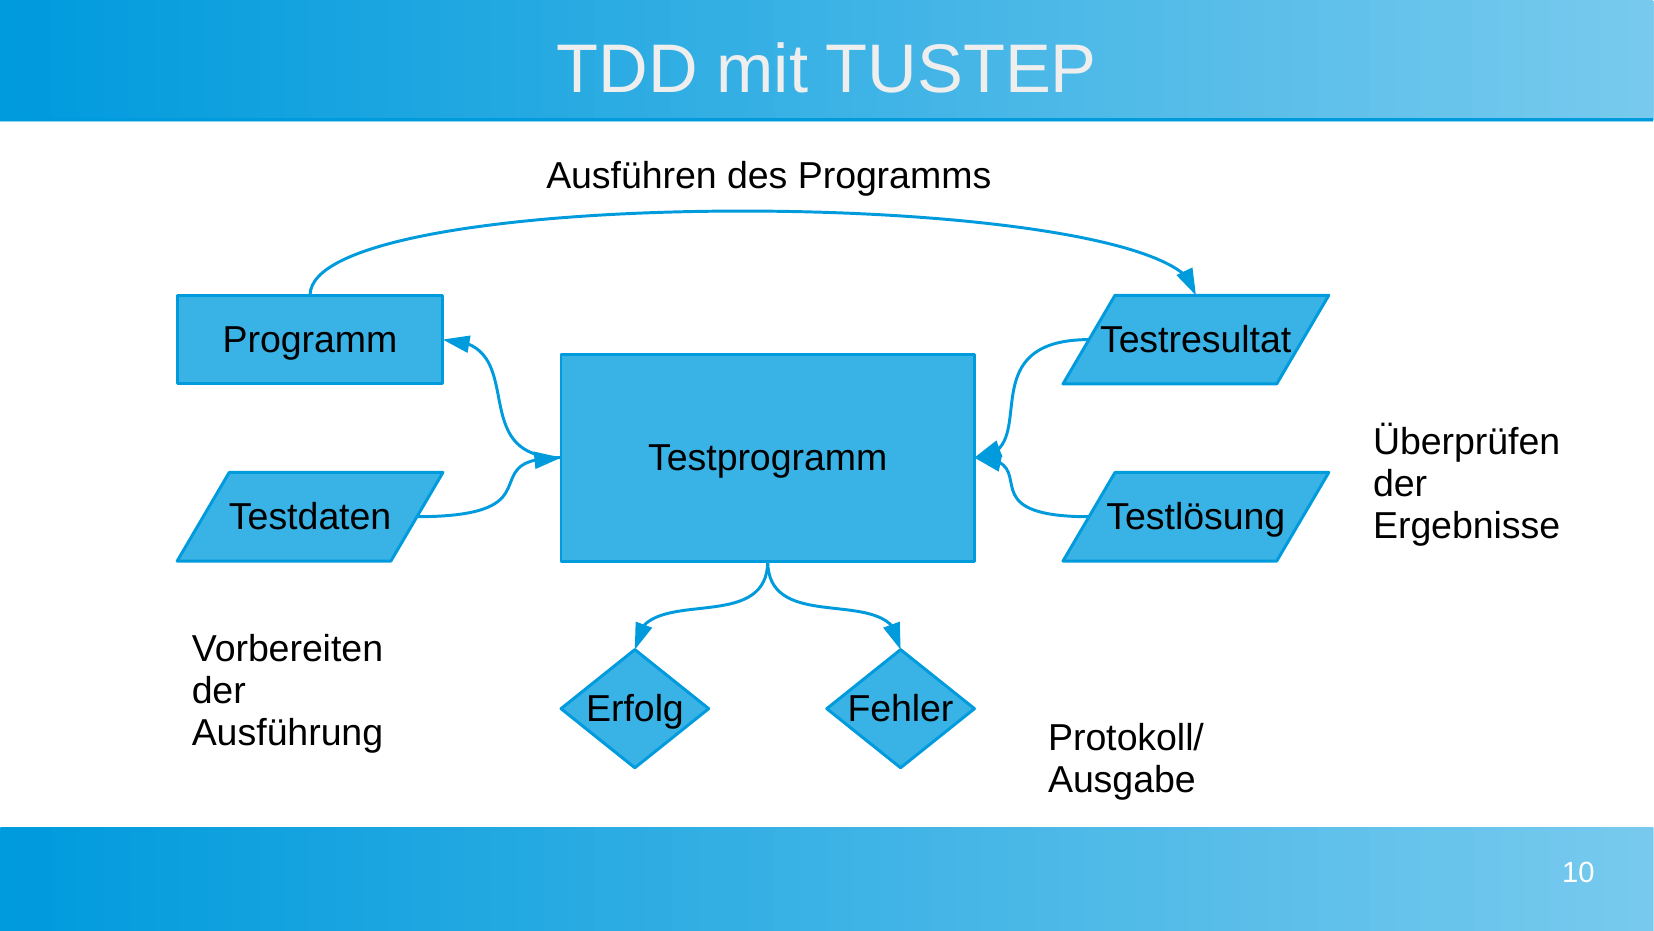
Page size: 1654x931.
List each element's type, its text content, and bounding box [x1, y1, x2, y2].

picture [1034, 232, 1063, 237]
text_box Erfolg [561, 650, 709, 768]
text_box Vorbereiten der Ausführung [177, 620, 414, 761]
text_box Überprüfen der Ergebnisse [1358, 413, 1625, 555]
text_box Testlösung [1062, 472, 1329, 562]
text_box Ausführen des Programms [531, 147, 1034, 247]
text_box Testdaten [177, 472, 443, 562]
text_box Fehler [826, 649, 975, 768]
text_box Testresultat [1062, 295, 1329, 384]
text_box Protokoll/Ausgabe [1033, 708, 1329, 808]
text_box Programm [177, 295, 443, 384]
title TDD mit TUSTEP [59, 29, 1595, 108]
text_box Testprogramm [561, 354, 975, 562]
picture [443, 223, 531, 235]
